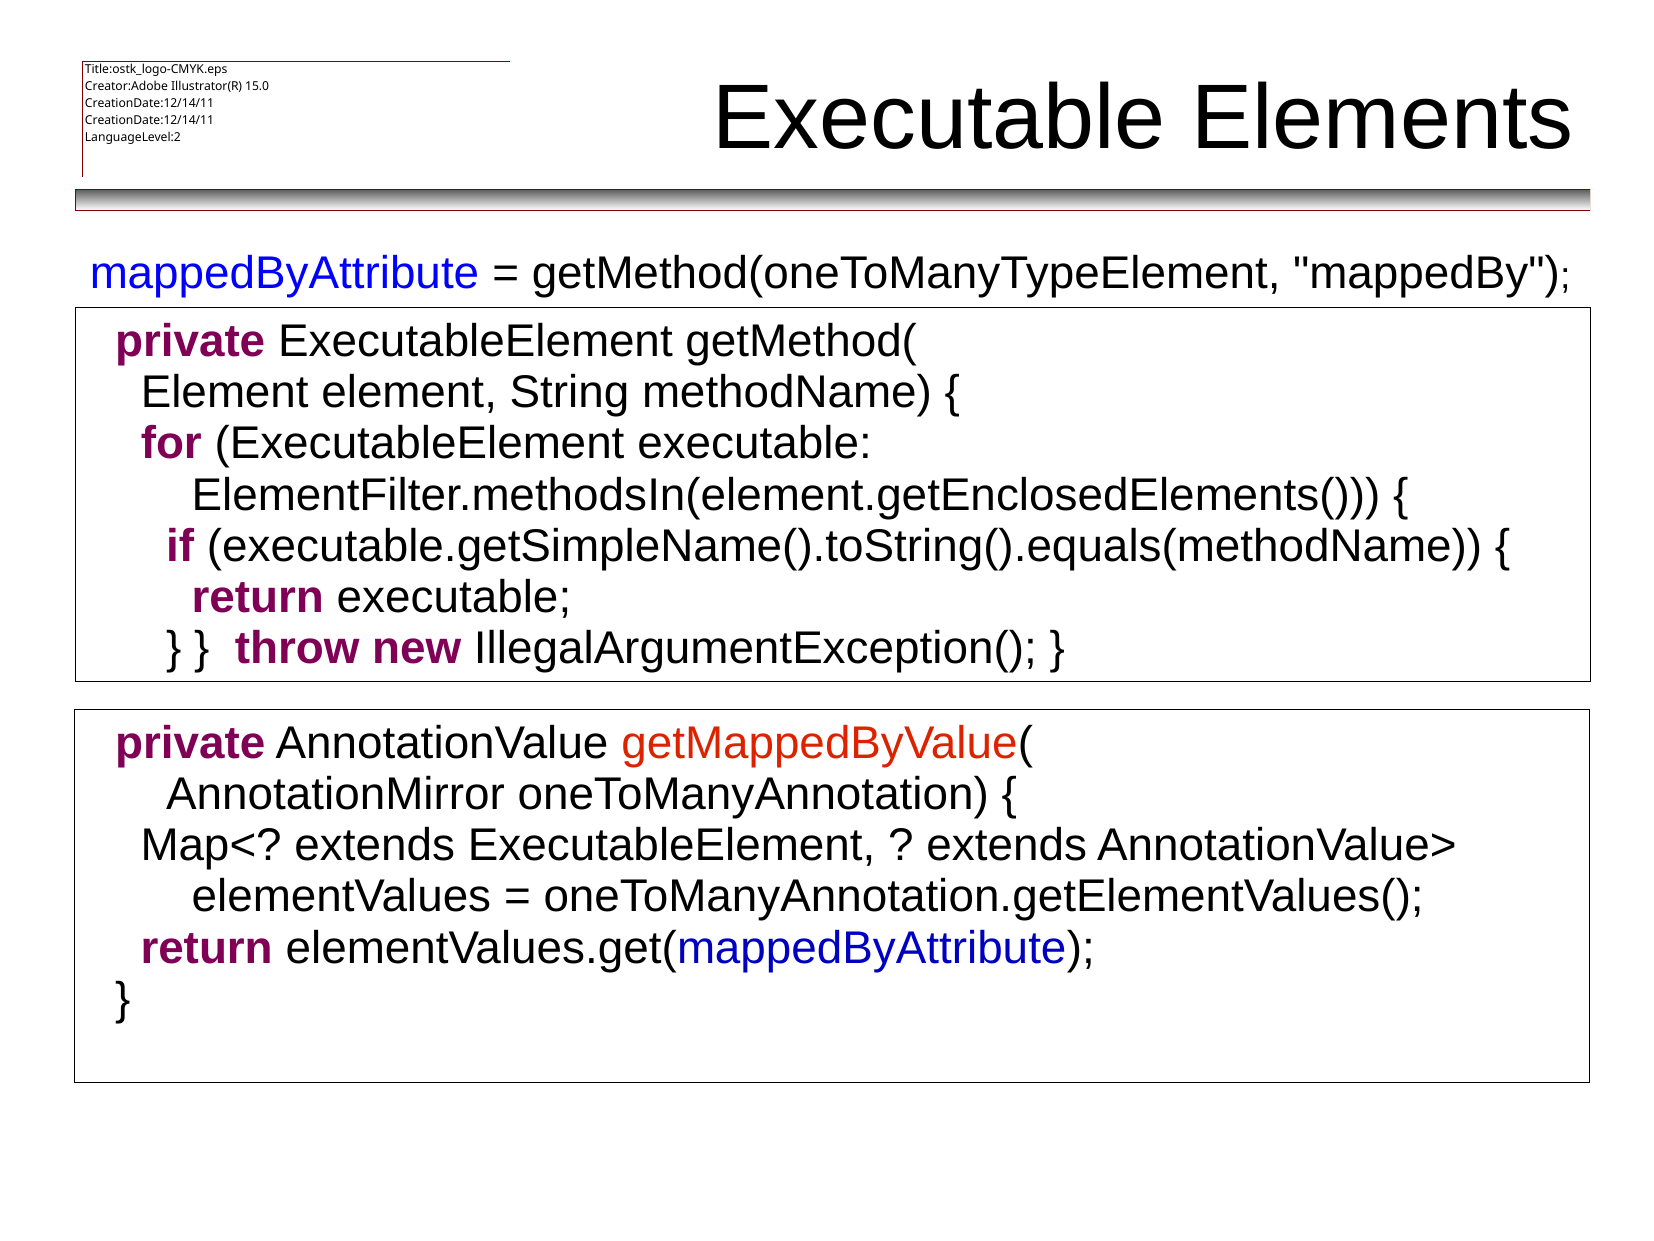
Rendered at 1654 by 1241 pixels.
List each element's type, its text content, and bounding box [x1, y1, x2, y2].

text_box private AnnotationValue getMappedByValue( AnnotationMirror oneToManyAnnotation) { Map<? extends ExecutableElement, ? extends AnnotationValue> elementValues = oneToManyAnnotation.getElementValues(); return elementValues.get(mappedByAttribute); } [74, 709, 1590, 1083]
title Executable Elements [529, 65, 1576, 169]
text_box private ExecutableElement getMethod( Element element, String methodName) { for (ExecutableElement executable: ElementFilter.methodsIn(element.getEnclosedElements())) { if (executable.getSimpleName().toString().equals(methodName)) { return executable; } } throw new IllegalArgumentException(); } [75, 307, 1591, 682]
text_box mappedByAttribute = getMethod(oneToManyTypeElement, "mappedBy"); [75, 240, 1591, 307]
